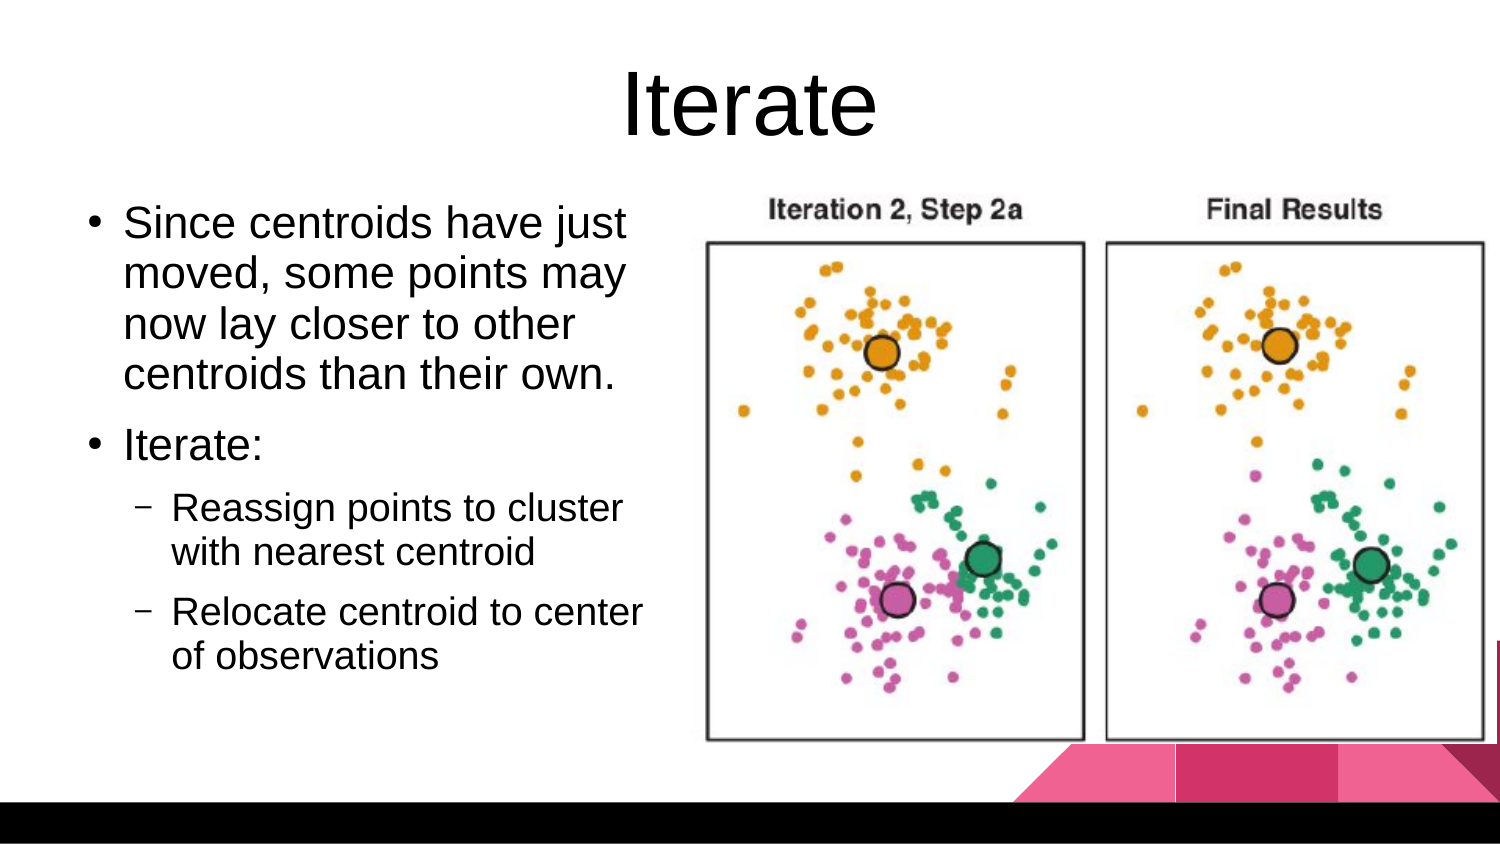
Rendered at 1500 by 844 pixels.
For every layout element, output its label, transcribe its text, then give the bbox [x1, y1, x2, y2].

title Iterate [75, 33, 1425, 175]
list Since centroids have just moved, some points may now lay closer to other centroids than their own. Iterate: Reassign points to cluster with nearest centroid Relocate centroid to center of observations [75, 197, 661, 687]
picture [690, 174, 1497, 744]
